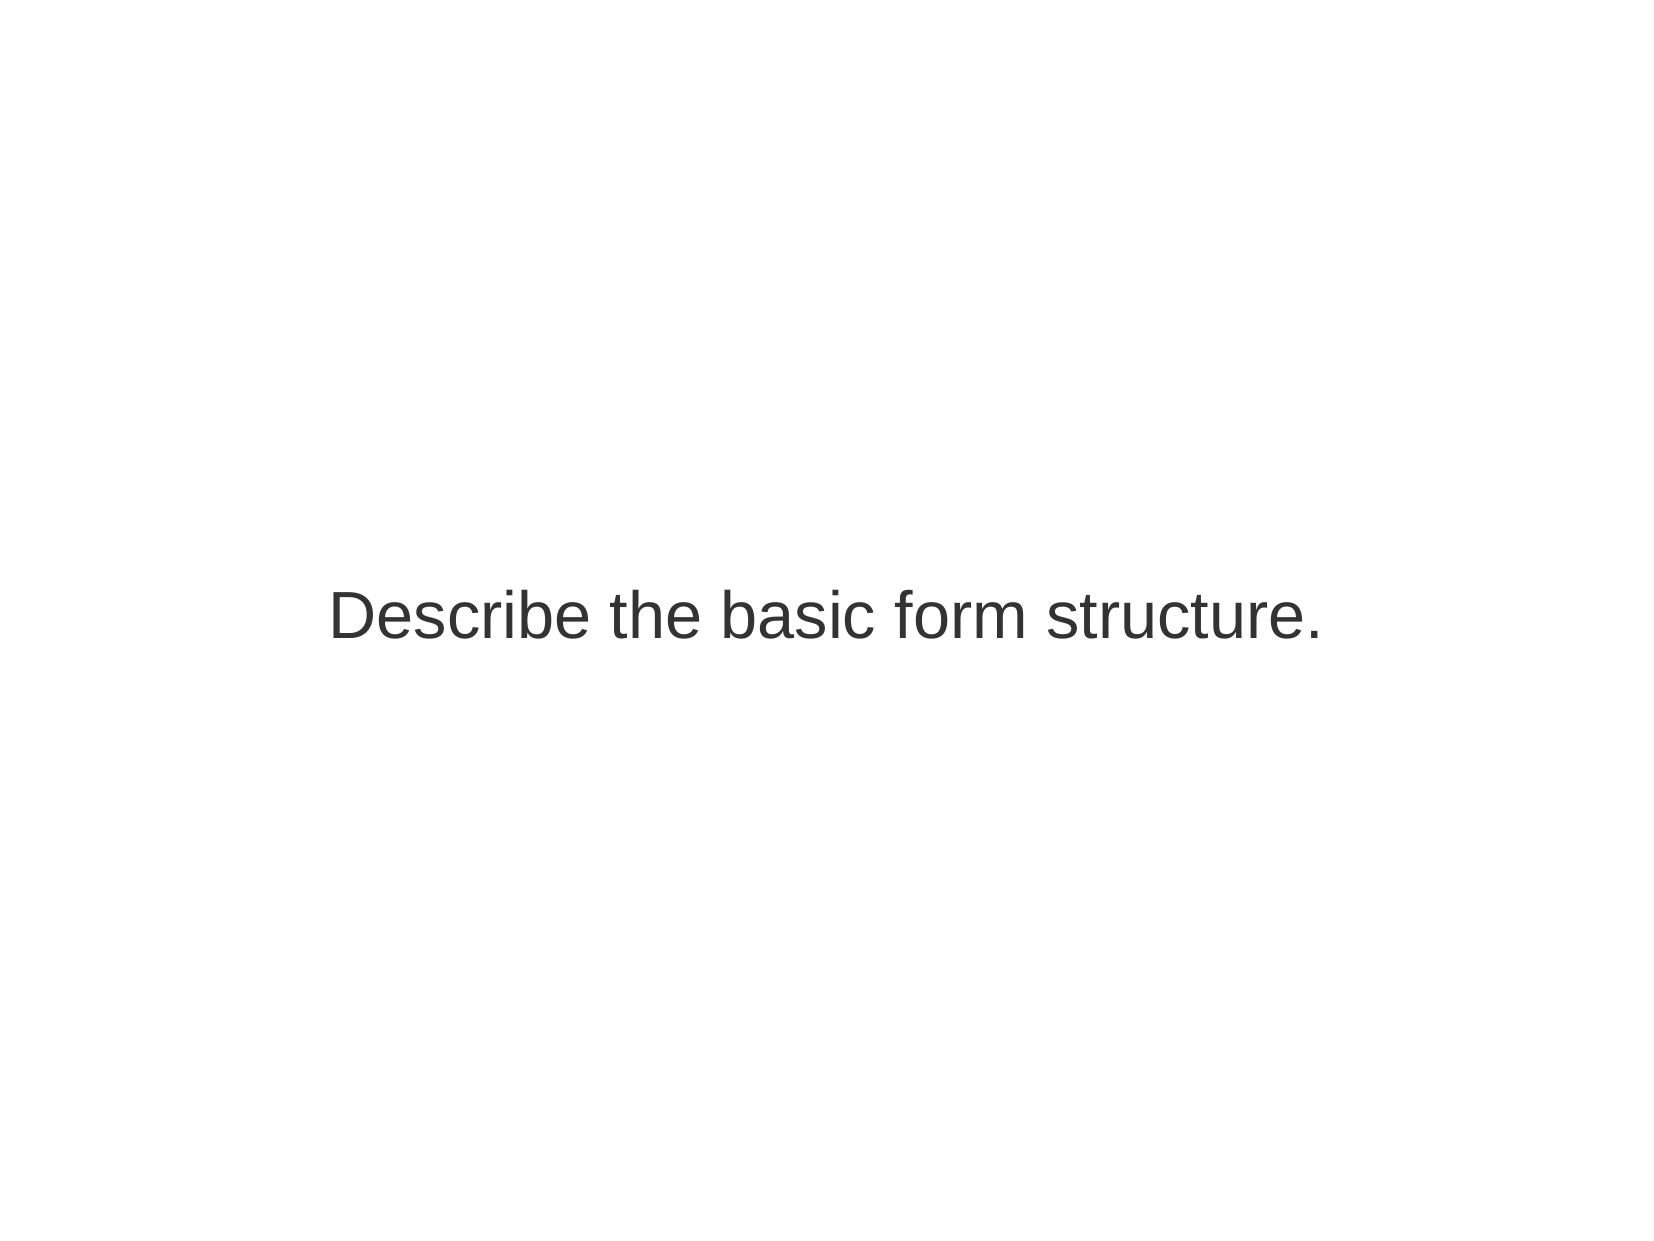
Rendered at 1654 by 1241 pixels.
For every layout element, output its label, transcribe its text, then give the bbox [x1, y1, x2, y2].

subtitle Describe the basic form structure. [82, 49, 1571, 1182]
